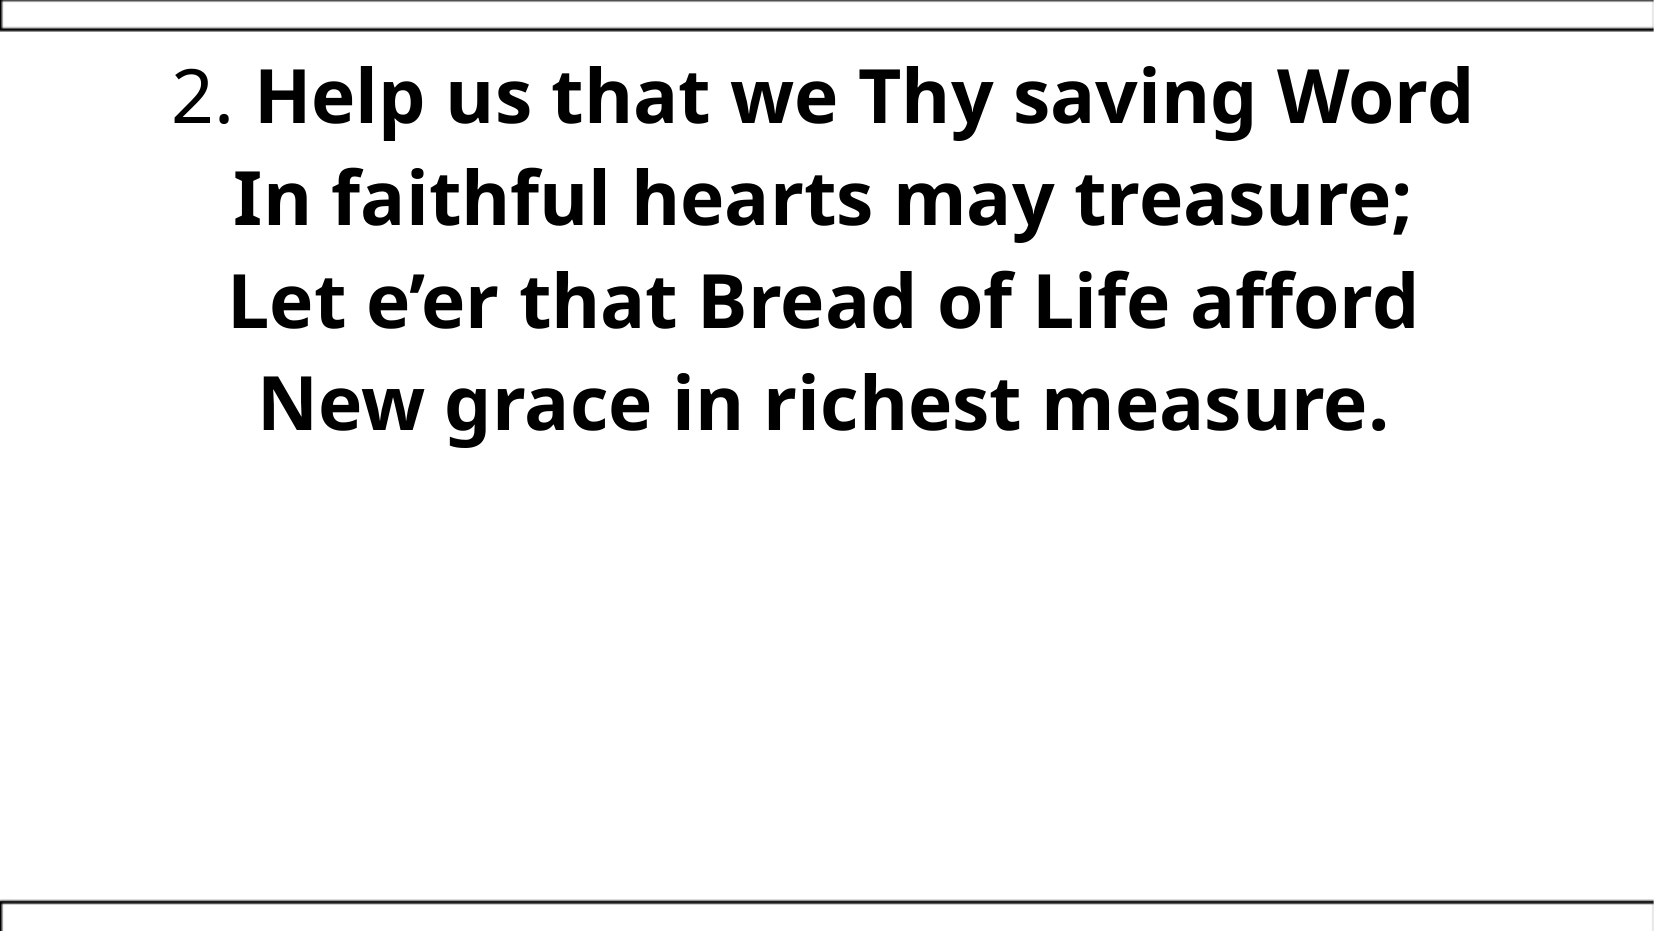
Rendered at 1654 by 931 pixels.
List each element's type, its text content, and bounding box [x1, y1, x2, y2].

text_box 2. Help us that we Thy saving Word In faithful hearts may treasure; Let e’er that Bread of Life afford New grace in richest measure. [89, 35, 1560, 451]
picture [0, 0, 1654, 931]
